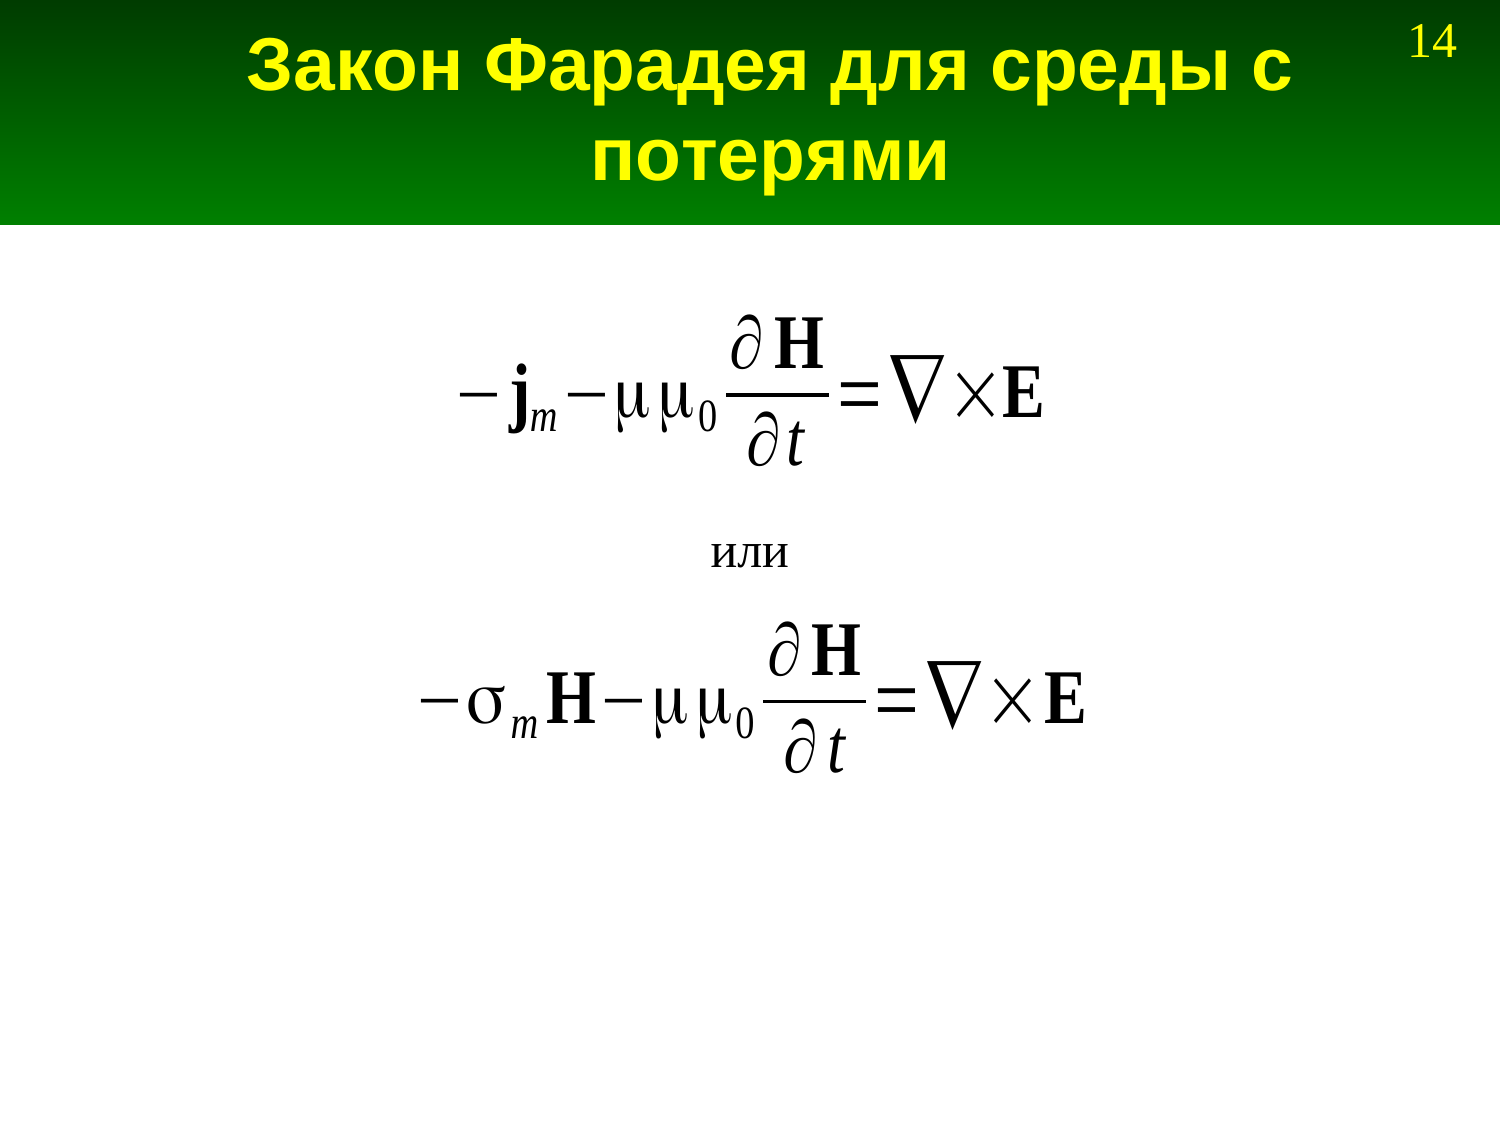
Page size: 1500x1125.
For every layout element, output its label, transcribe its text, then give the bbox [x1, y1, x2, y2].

title Закон Фарадея для среды с потерями [100, 7, 1441, 204]
chart [398, 607, 1102, 792]
text_box или [695, 509, 805, 585]
chart [437, 300, 1063, 485]
